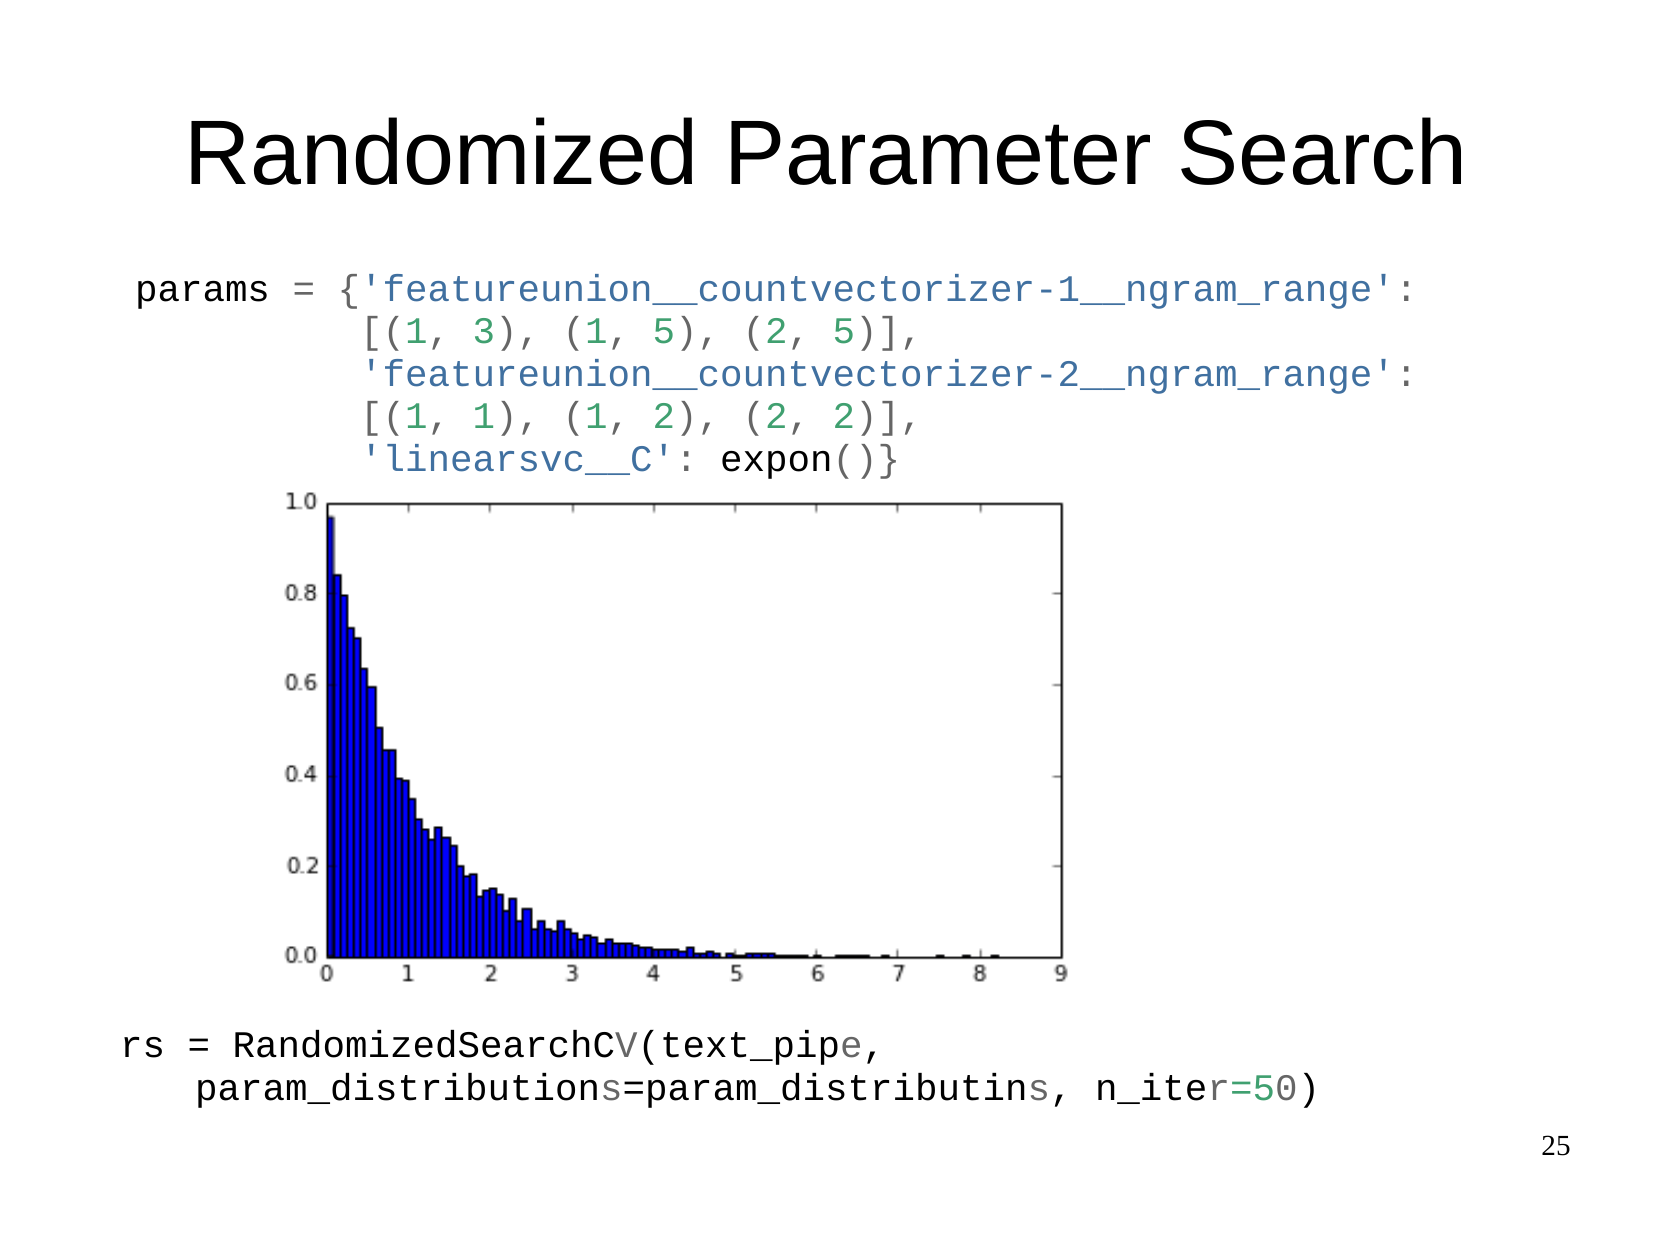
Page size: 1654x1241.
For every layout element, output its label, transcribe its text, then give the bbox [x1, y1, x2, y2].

picture [270, 479, 1081, 1000]
text_box params = {'featureunion__countvectorizer-1__ngram_range': [(1, 3), (1, 5), (2, 5)], 'featureunion__countvectorizer-2__ngram_range': [(1, 1), (1, 2), (2, 2)], 'linearsvc__C': expon()} [135, 270, 1486, 484]
text_box rs = RandomizedSearchCV(text_pipe, param_distributions=param_distributins, n_iter=50) [120, 984, 1584, 1113]
title Randomized Parameter Search [82, 49, 1571, 257]
